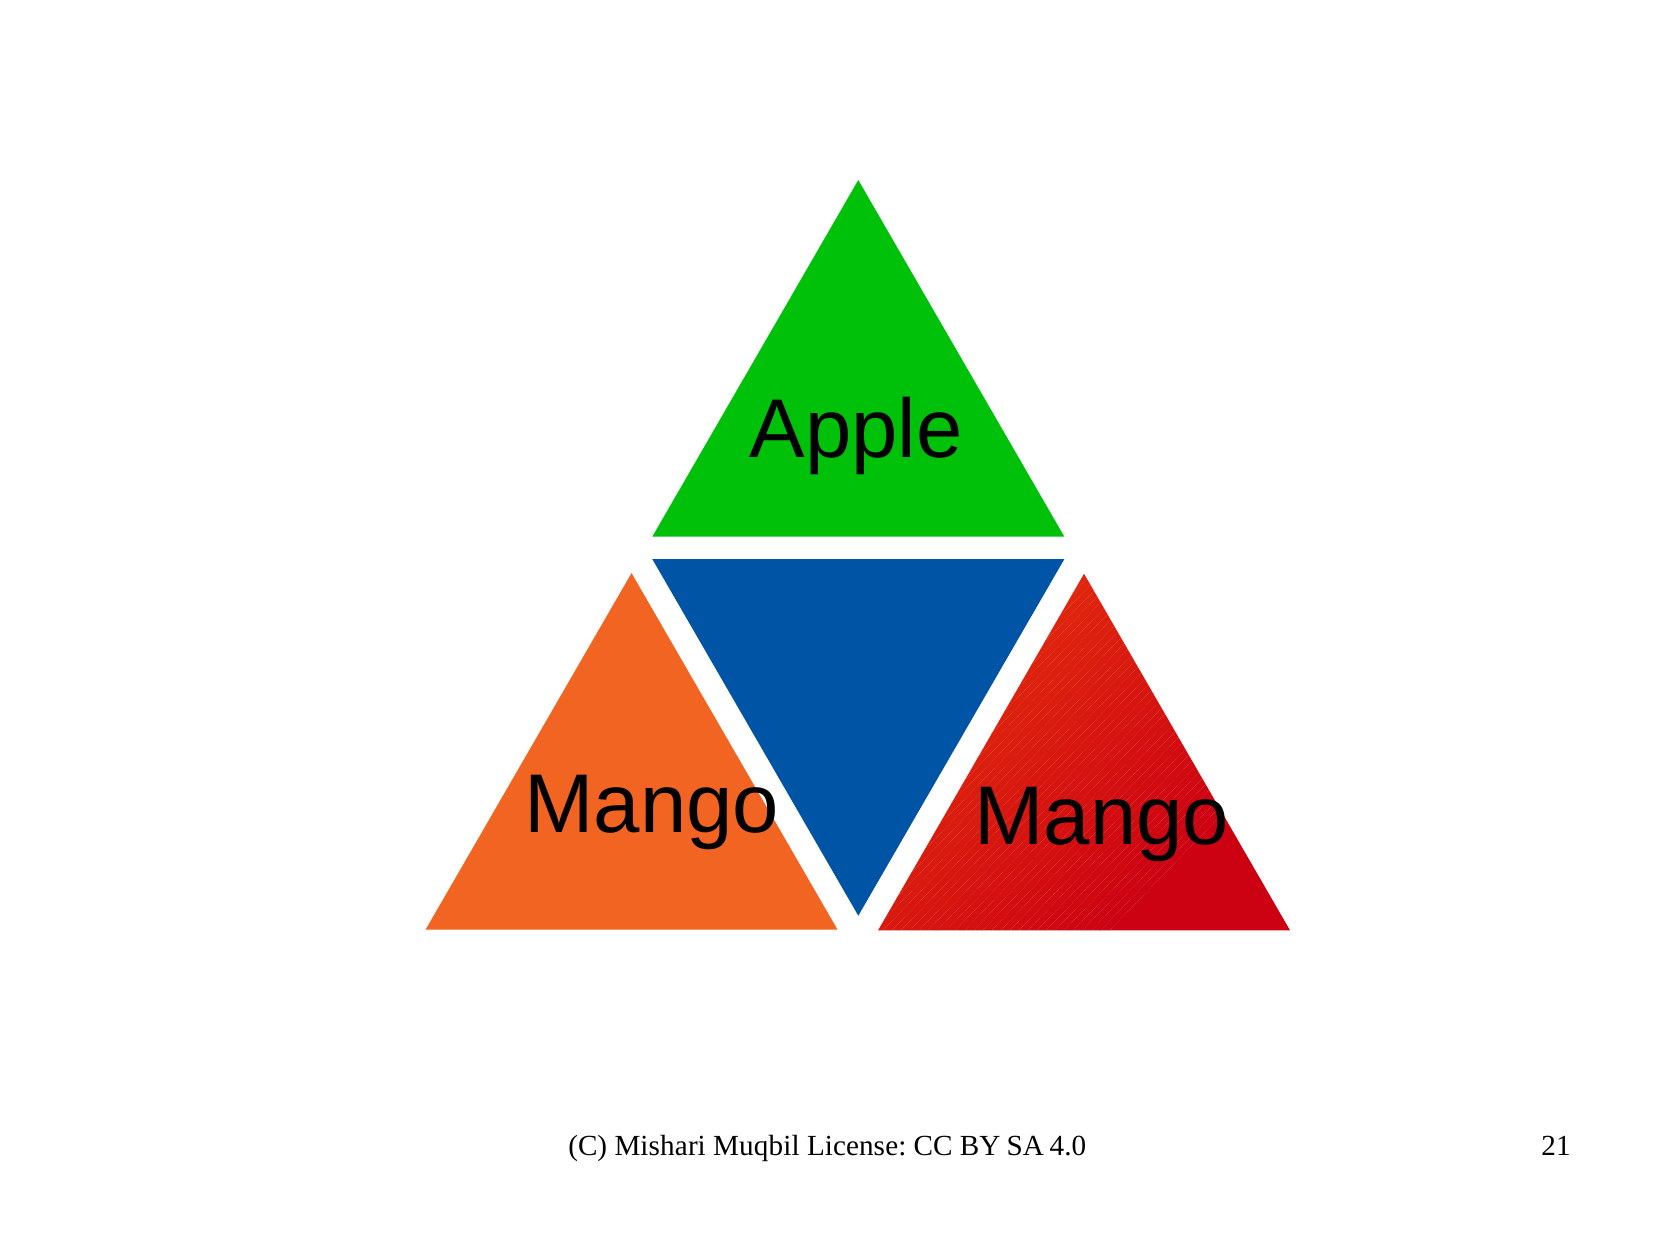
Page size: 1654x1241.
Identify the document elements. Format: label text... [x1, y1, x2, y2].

text_box Apple [735, 375, 1021, 484]
text_box Mango [960, 761, 1246, 871]
text_box Mango [510, 750, 796, 859]
picture [425, 180, 1291, 931]
